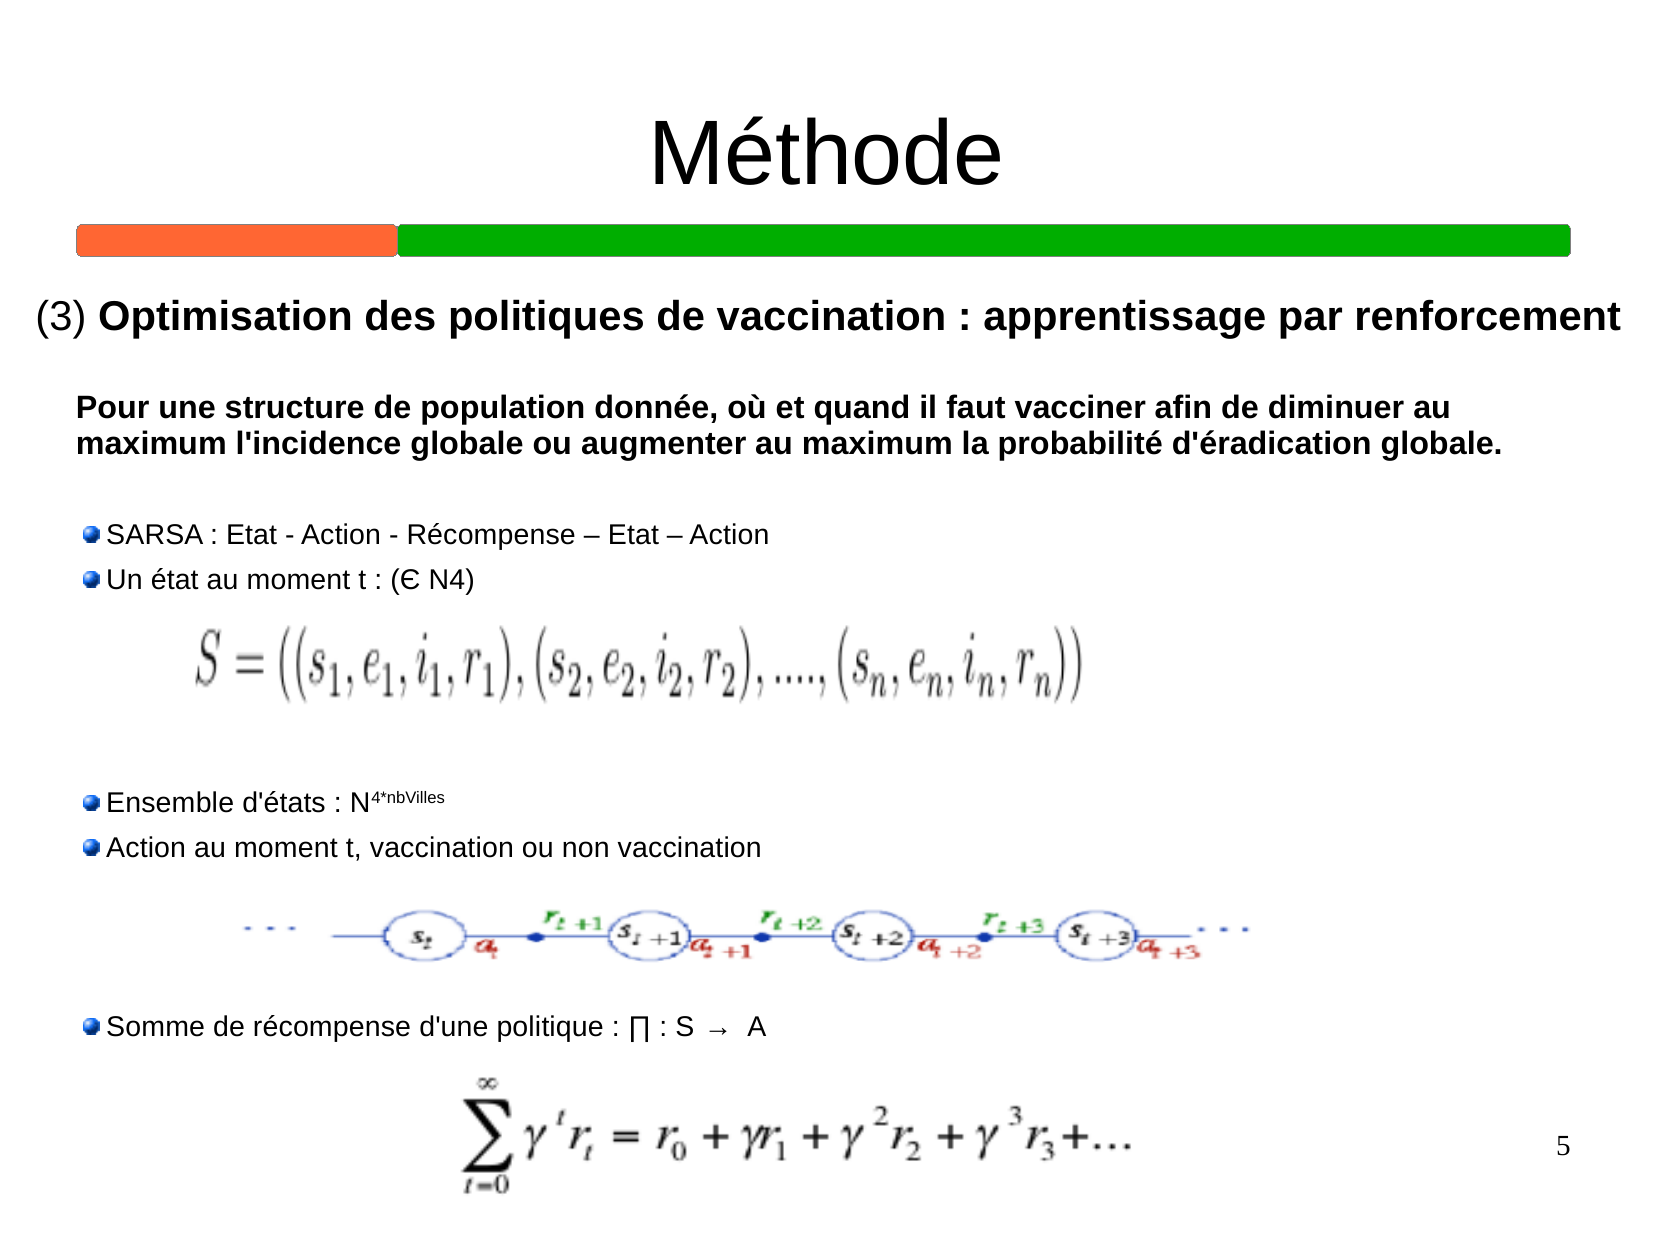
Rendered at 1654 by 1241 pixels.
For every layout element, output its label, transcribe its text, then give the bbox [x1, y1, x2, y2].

list Pour une structure de population donnée, où et quand il faut vacciner afin de diminuer au maximum l'incidence globale ou augmenter au maximum la probabilité d'éradication globale. SARSA : Etat - Action - Récompense – Etat – Action Un état au moment t : (Є N4) Ensemble d'états : N4*nbVilles Action au moment t, vaccination ou non vaccination Somme de récompense d'une politique : ∏ : S → A [75, 355, 1531, 1060]
title Méthode [82, 49, 1571, 227]
text_box [76, 224, 1571, 257]
text_box (3) Optimisation des politiques de vaccination : apprentissage par renforcement [35, 292, 1654, 355]
picture [437, 1074, 1146, 1201]
picture [165, 614, 1300, 741]
picture [188, 885, 1276, 981]
